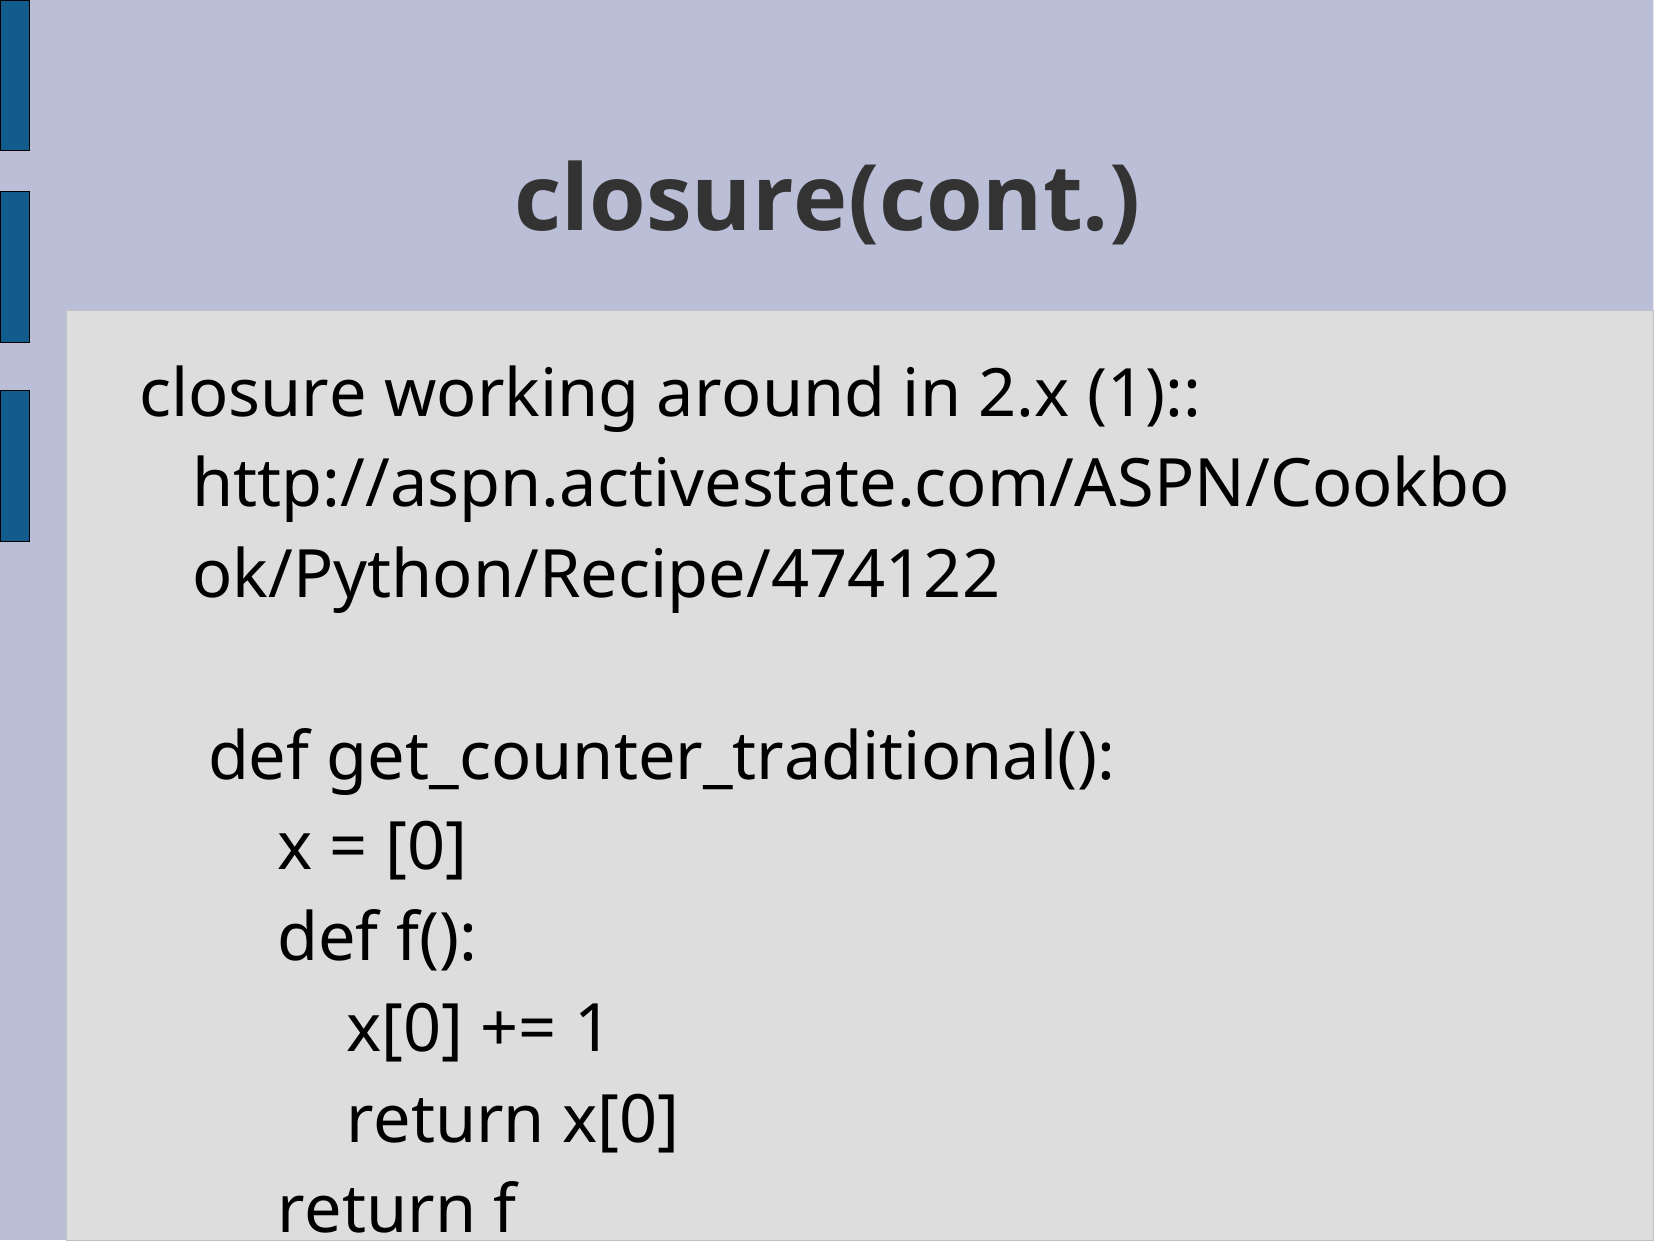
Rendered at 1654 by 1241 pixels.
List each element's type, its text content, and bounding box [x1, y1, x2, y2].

list closure working around in 2.x (1):: http://aspn.activestate.com/ASPN/Cookbook/Python/Recipe/474122 def get_counter_traditional(): x = [0] def f(): x[0] += 1 return x[0] return f [121, 344, 1534, 1226]
title closure(cont.) [121, 98, 1534, 291]
